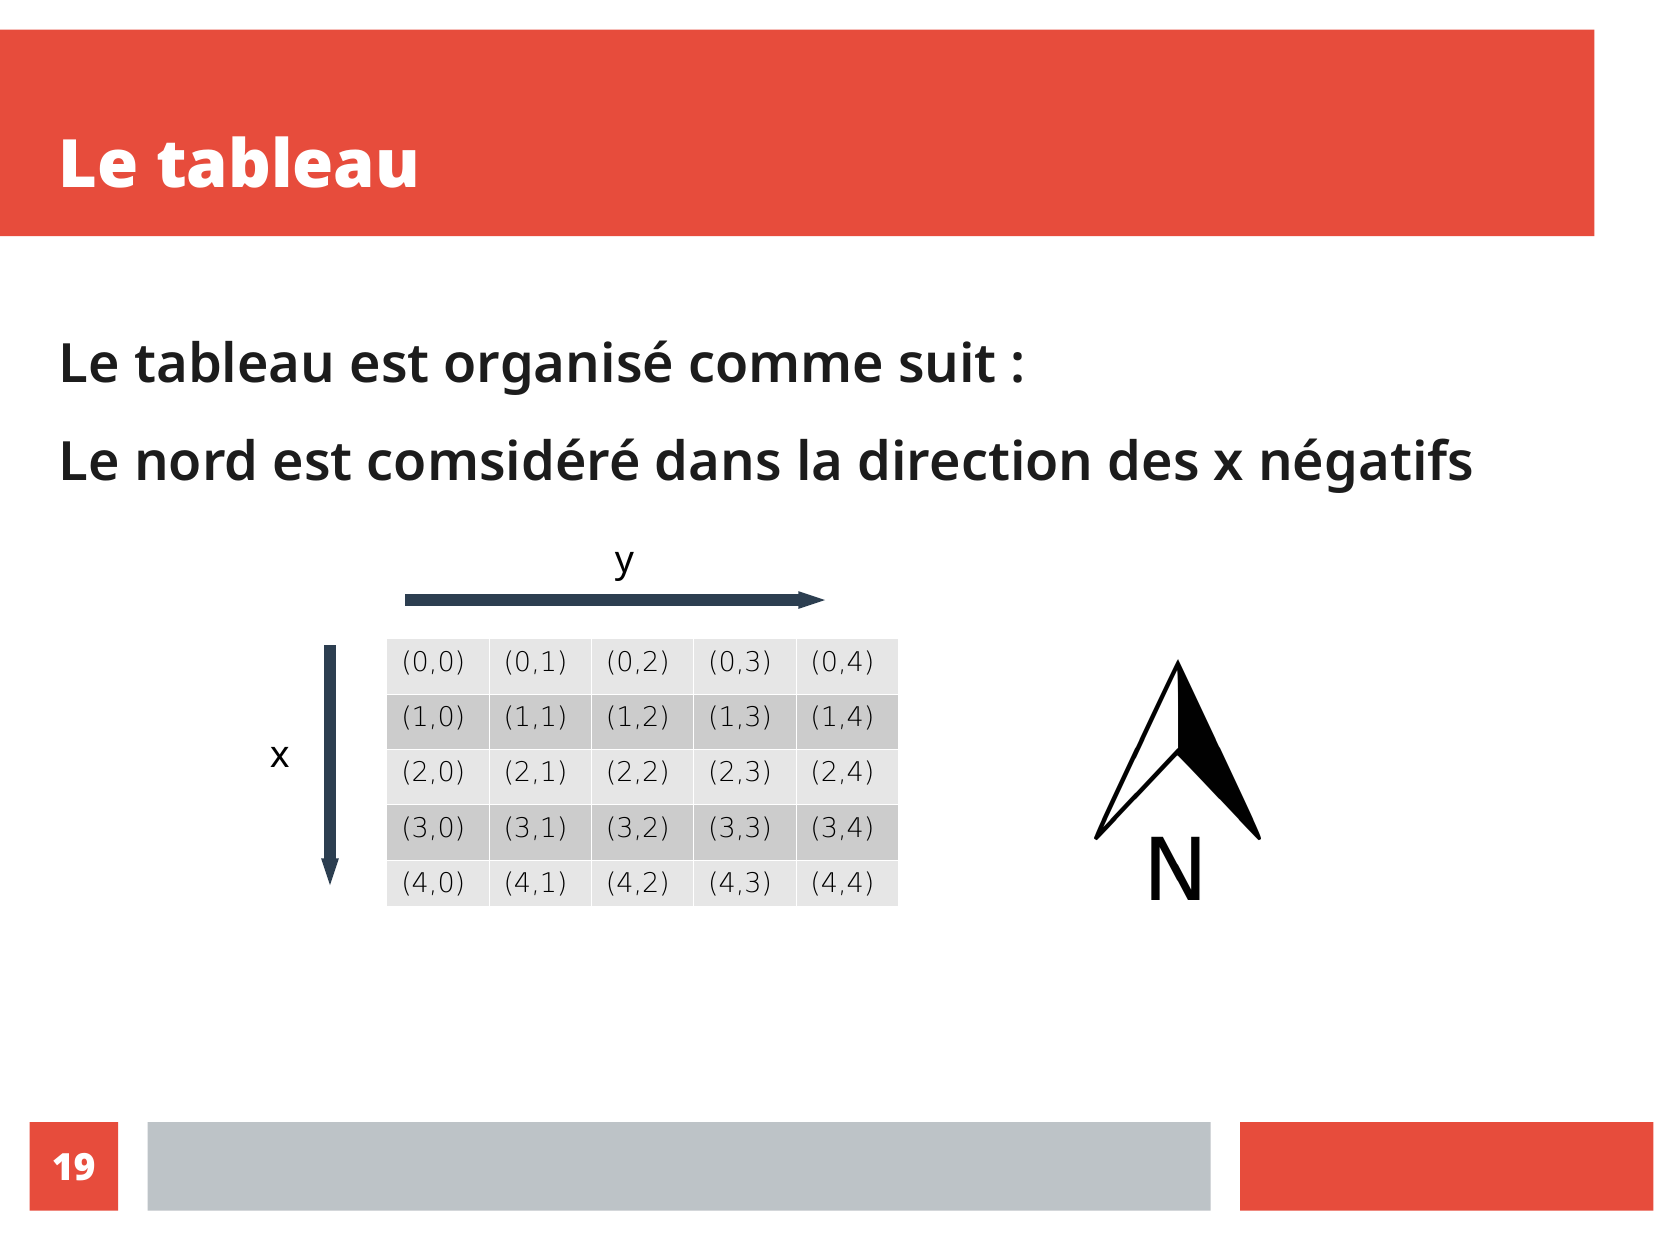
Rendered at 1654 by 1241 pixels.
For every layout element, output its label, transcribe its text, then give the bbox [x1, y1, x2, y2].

table_cell (3,1) [490, 805, 591, 860]
table_cell (1,3) [694, 695, 796, 749]
table_cell (1,2) [592, 695, 693, 749]
text_box x [255, 720, 346, 779]
table_header (0,4) [797, 639, 898, 694]
text_box y [600, 525, 676, 584]
table_cell (2,1) [490, 750, 591, 804]
table_cell (3,3) [694, 805, 796, 860]
title Le tableau [59, 59, 1595, 207]
table_cell (2,2) [592, 750, 693, 804]
table_cell (3,2) [592, 805, 693, 860]
table_cell (2,0) [387, 750, 489, 804]
picture [1094, 659, 1261, 901]
table_cell (3,4) [797, 805, 898, 860]
table_cell (4,2) [592, 861, 693, 906]
table_cell (4,0) [387, 861, 489, 906]
table_header (0,3) [694, 639, 796, 694]
table_cell (4,1) [490, 861, 591, 906]
table_header (0,1) [490, 639, 591, 694]
table_cell (2,4) [797, 750, 898, 804]
table_cell (3,0) [387, 805, 489, 860]
table_header (0,0) [387, 639, 489, 694]
table_cell (4,3) [694, 861, 796, 906]
list Le tableau est organisé comme suit : Le nord est comsidéré dans la direction des x négatifs [59, 324, 1565, 691]
table_cell (1,1) [490, 695, 591, 749]
table_cell (4,4) [797, 861, 898, 906]
table_header (0,2) [592, 639, 693, 694]
table_cell (2,3) [694, 750, 796, 804]
table_cell (1,0) [387, 695, 489, 749]
table_cell (1,4) [797, 695, 898, 749]
